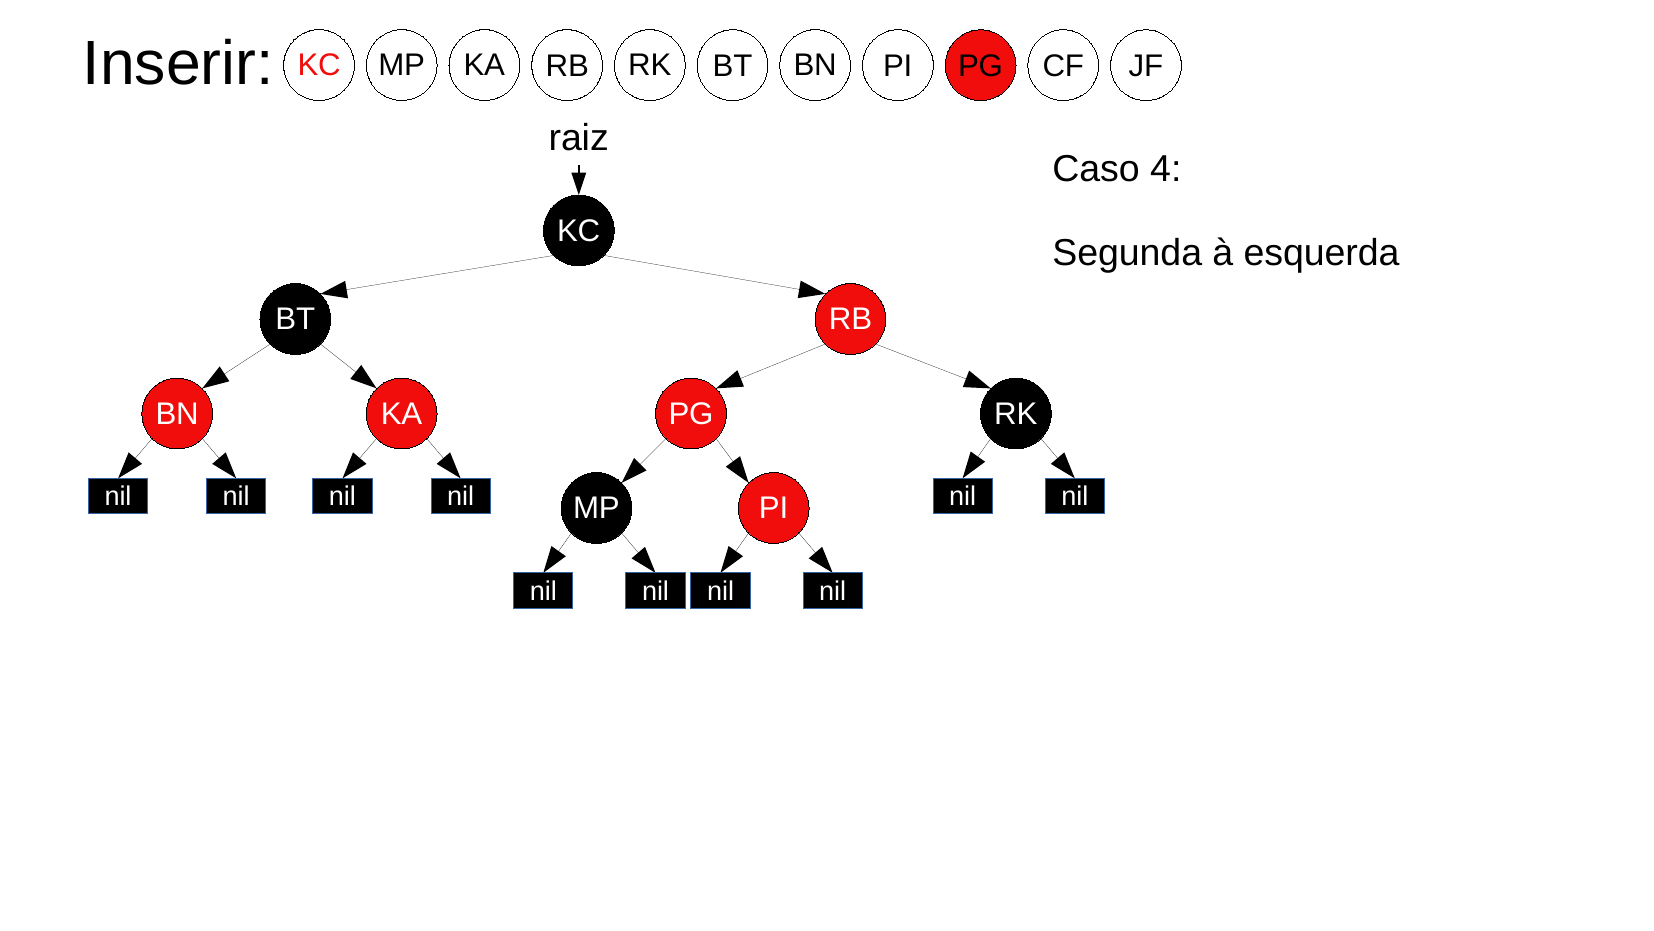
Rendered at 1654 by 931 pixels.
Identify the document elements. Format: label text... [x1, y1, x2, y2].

text_box PG [655, 378, 727, 449]
text_box BT [697, 29, 768, 101]
text_box KC [283, 29, 355, 101]
text_box PI [738, 472, 810, 544]
text_box KA [366, 378, 438, 449]
text_box nil [803, 572, 863, 609]
text_box nil [312, 478, 373, 514]
text_box nil [513, 572, 573, 609]
text_box RK [614, 29, 686, 101]
text_box BN [141, 378, 213, 449]
text_box RB [531, 29, 603, 101]
text_box nil [88, 478, 148, 514]
text_box CF [1027, 29, 1099, 101]
text_box nil [431, 478, 491, 514]
text_box nil [1045, 478, 1105, 514]
text_box MP [561, 472, 632, 544]
text_box Caso 4: Segunda à esquerda [1037, 140, 1519, 324]
text_box JF [1110, 29, 1182, 101]
text_box nil [933, 478, 993, 514]
text_box MP [366, 29, 438, 101]
text_box PG [945, 29, 1017, 101]
text_box BT [259, 283, 331, 355]
text_box raiz [533, 108, 624, 166]
text_box KA [449, 29, 520, 101]
text_box RB [815, 283, 886, 355]
text_box KC [543, 195, 615, 266]
text_box RK [980, 378, 1052, 449]
text_box nil [206, 478, 266, 514]
title Inserir: [82, 28, 284, 98]
text_box nil [690, 572, 751, 609]
text_box PI [862, 29, 934, 101]
text_box nil [625, 572, 686, 609]
text_box BN [779, 29, 851, 101]
